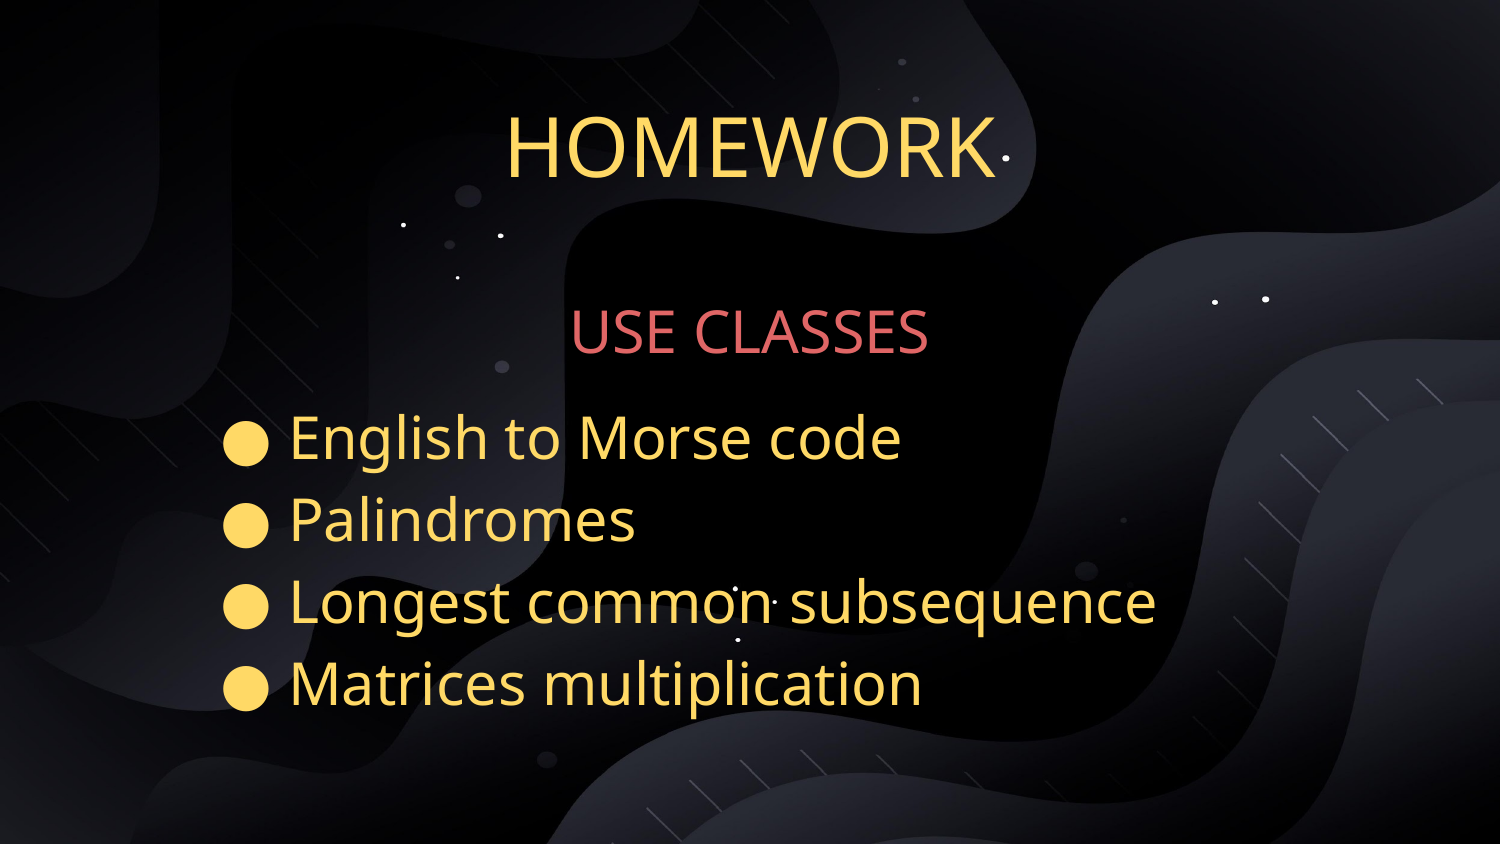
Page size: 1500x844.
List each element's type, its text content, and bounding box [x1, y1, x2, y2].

title HOMEWORK [205, 96, 1295, 191]
list USE CLASSES English to Morse code Palindromes Longest common subsequence Matrices multiplication [205, 279, 1295, 745]
picture [0, 0, 1500, 844]
